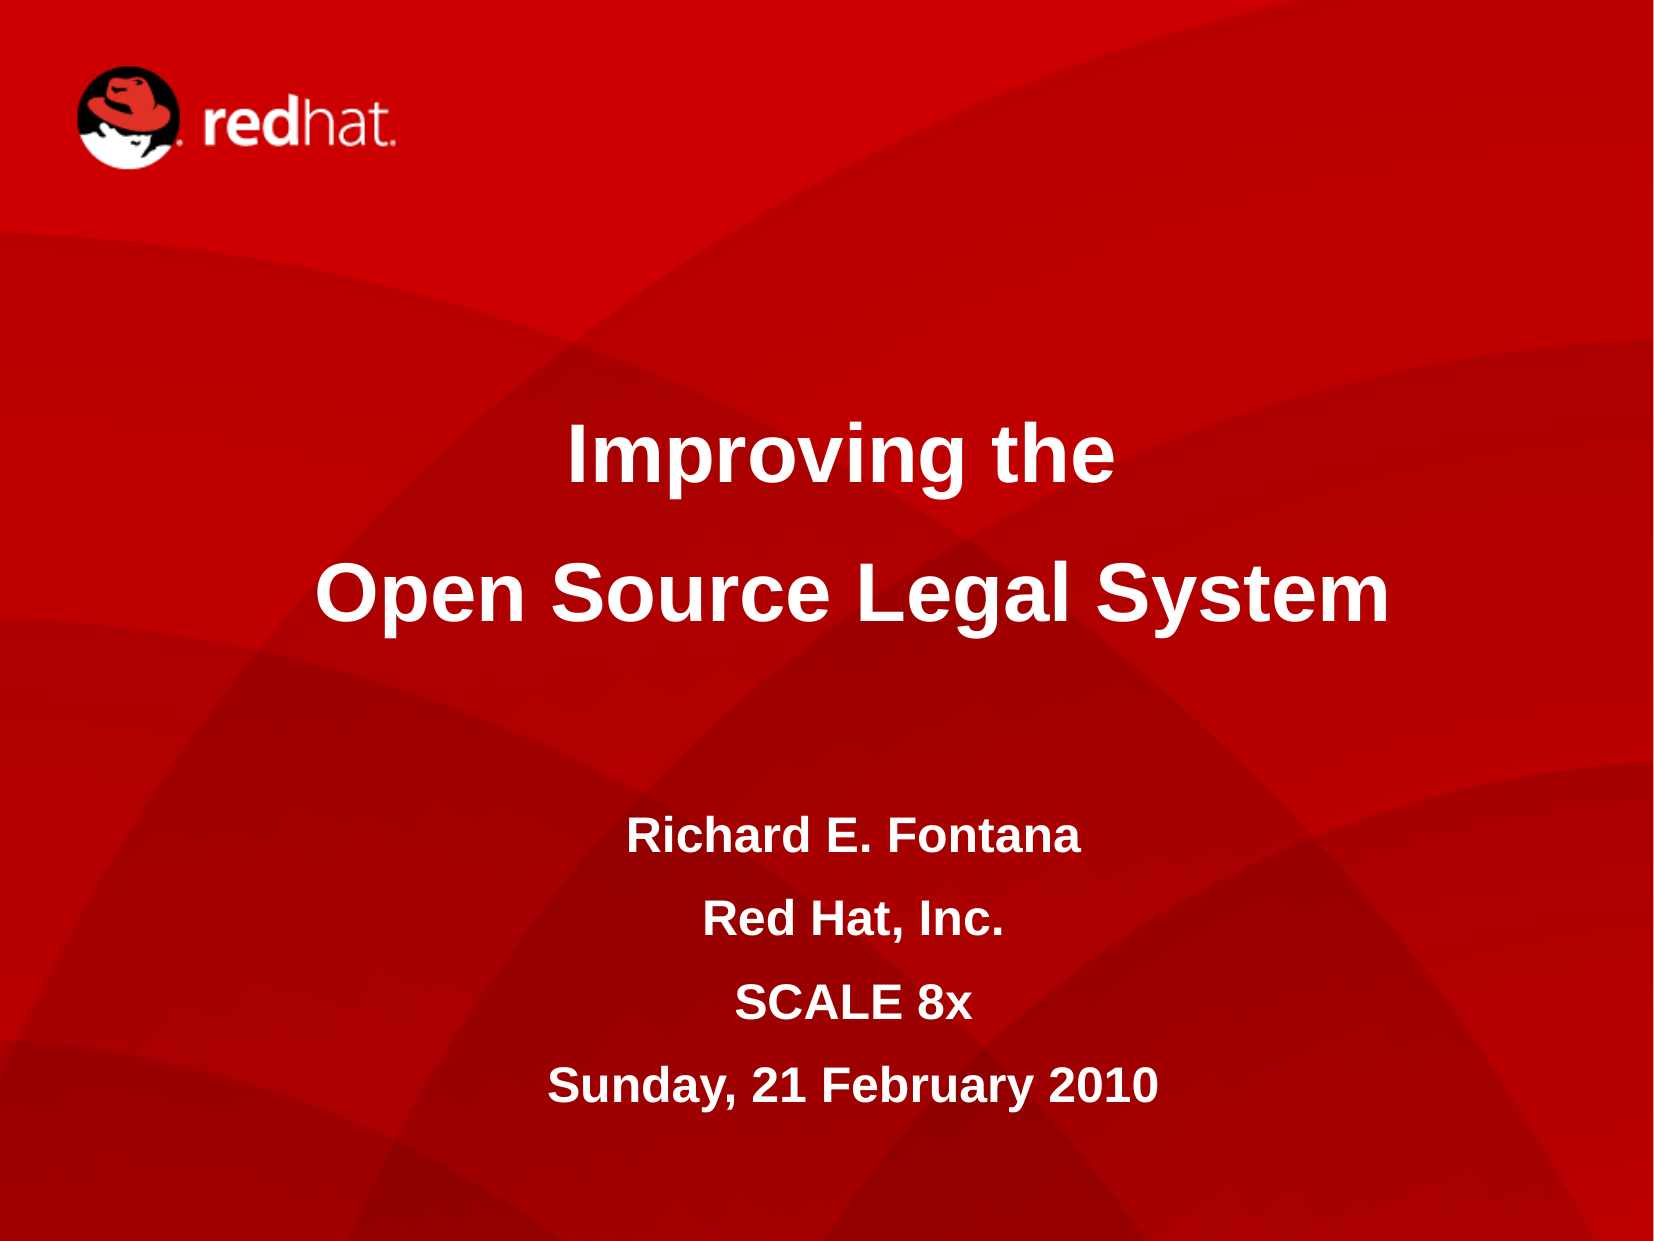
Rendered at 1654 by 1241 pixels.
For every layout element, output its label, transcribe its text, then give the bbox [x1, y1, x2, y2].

picture [0, 0, 1654, 1241]
text_box Improving the Open Source Legal System Richard E. Fontana Red Hat, Inc. SCALE 8x Sunday, 21 February 2010 [300, 353, 1489, 1241]
